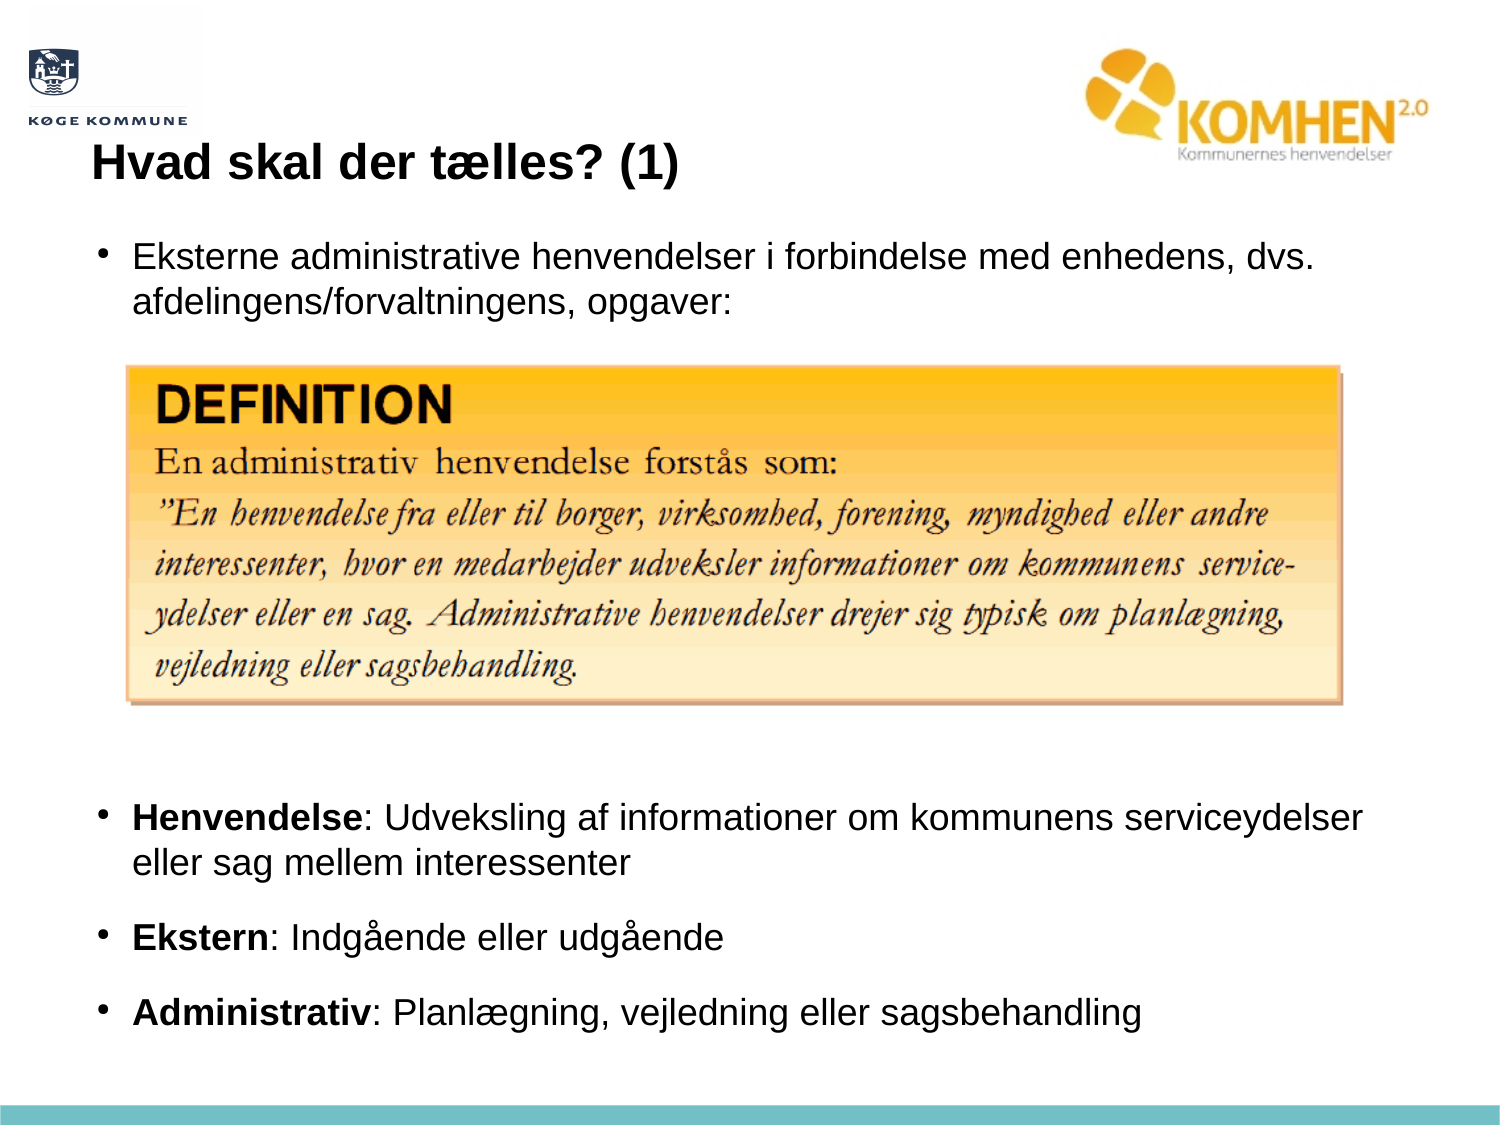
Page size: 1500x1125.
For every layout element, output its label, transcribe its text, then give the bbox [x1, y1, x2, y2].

text_box [0, 1105, 1500, 1125]
picture [1069, 30, 1440, 186]
picture [29, 5, 202, 136]
text_box Eksterne administrative henvendelser i forbindelse med enhedens, dvs. afdelingens/forvaltningens, opgaver: [46, 224, 1397, 405]
picture [119, 359, 1369, 727]
text_box Henvendelse: Udveksling af informationer om kommunens serviceydelser eller sag mellem interessenter Ekstern: Indgående eller udgående Administrativ: Planlægning, vejledning eller sagsbehandling [46, 786, 1397, 1066]
text_box Hvad skal der tælles? (1) [76, 66, 1427, 254]
